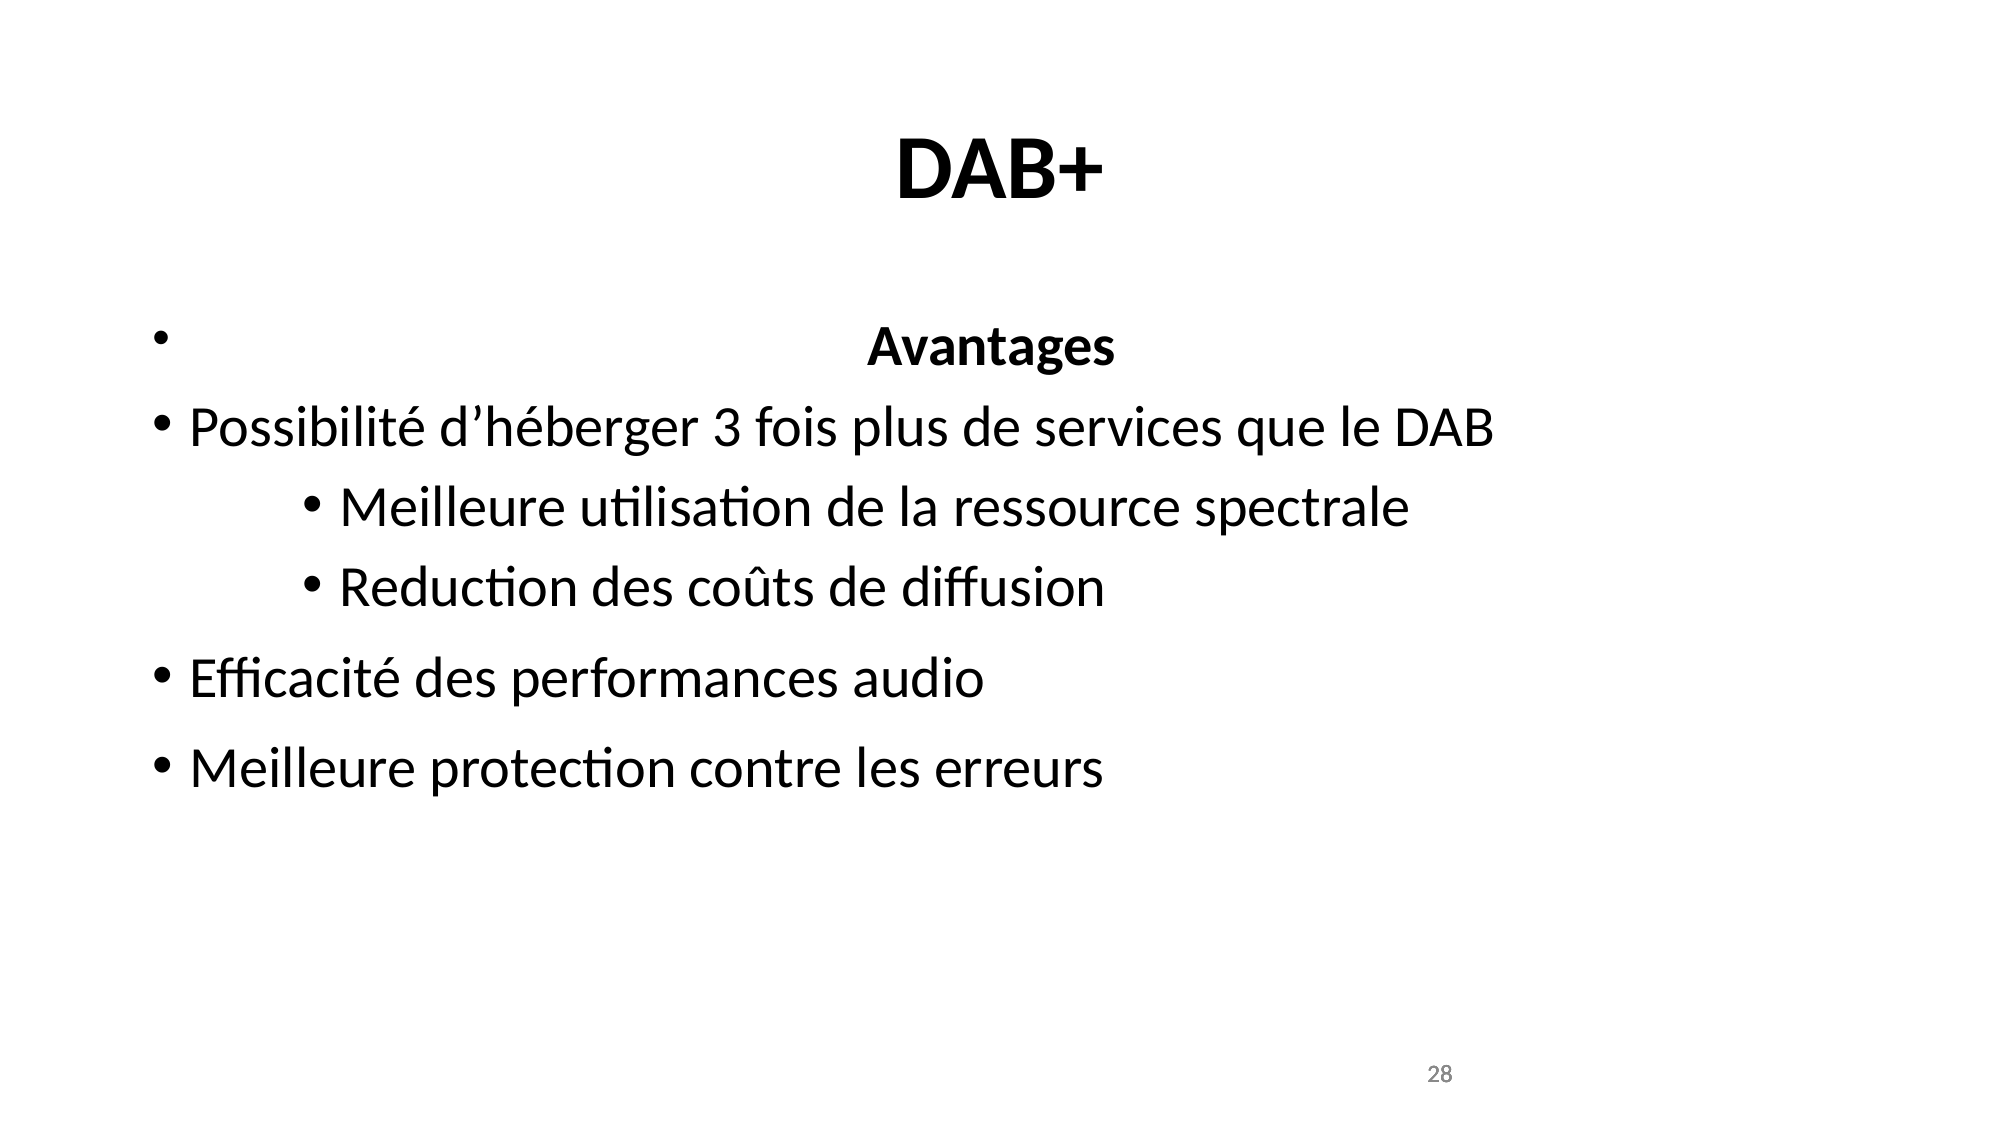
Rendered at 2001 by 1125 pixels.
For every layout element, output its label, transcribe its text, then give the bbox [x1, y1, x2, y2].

title DAB+ [137, 59, 1863, 278]
text_box [1412, 1042, 1863, 1103]
text_box Avantages [852, 299, 1148, 386]
list Possibilité d’héberger 3 fois plus de services que le DAB Meilleure utilisation de la ressource spectrale Reduction des coûts de diffusion Efficacité des performances audio Meilleure protection contre les erreurs [137, 299, 1863, 1014]
